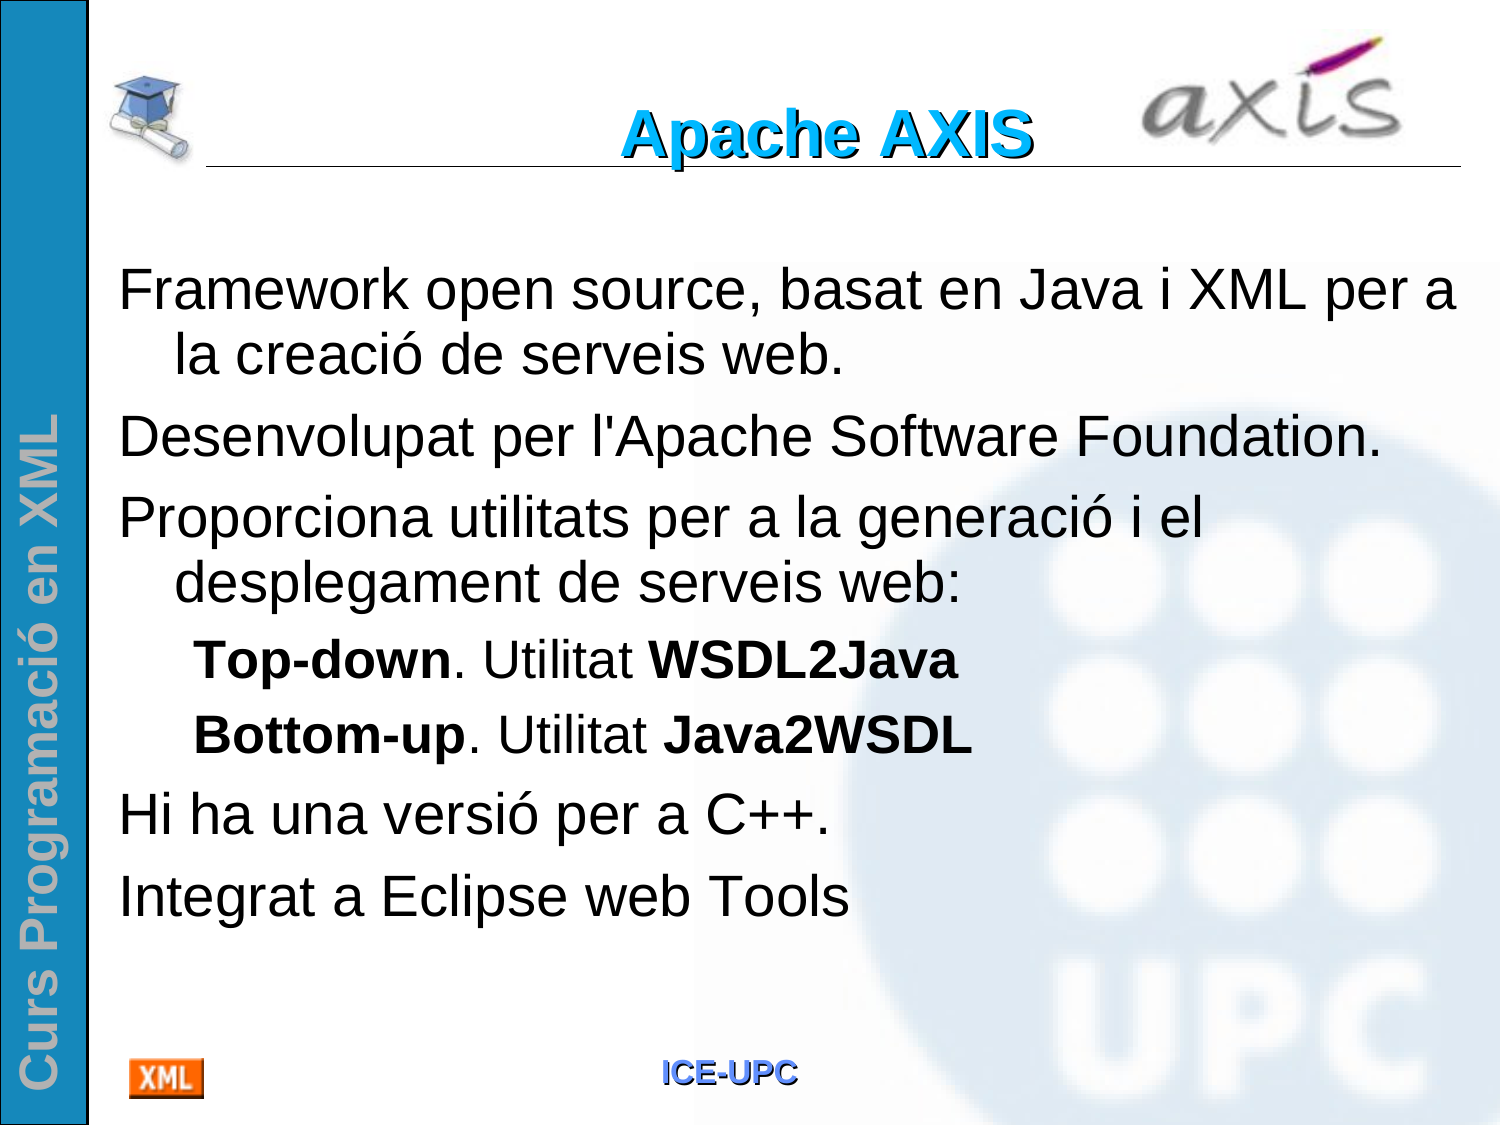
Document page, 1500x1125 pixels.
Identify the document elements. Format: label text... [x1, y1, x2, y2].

picture [694, 262, 1500, 1125]
list Framework open source, basat en Java i XML per a la creació de serveis web. Desenvolupat per l'Apache Software Foundation. Proporciona utilitats per a la generació i el desplegament de serveis web: Top-down. Utilitat WSDL2Java Bottom-up. Utilitat Java2WSDL Hi ha una versió per a C++. Integrat a Eclipse web Tools [118, 256, 1477, 1001]
picture [129, 1058, 204, 1099]
picture [1122, 29, 1435, 157]
picture [93, 61, 206, 174]
title Apache AXIS [206, 88, 1447, 178]
